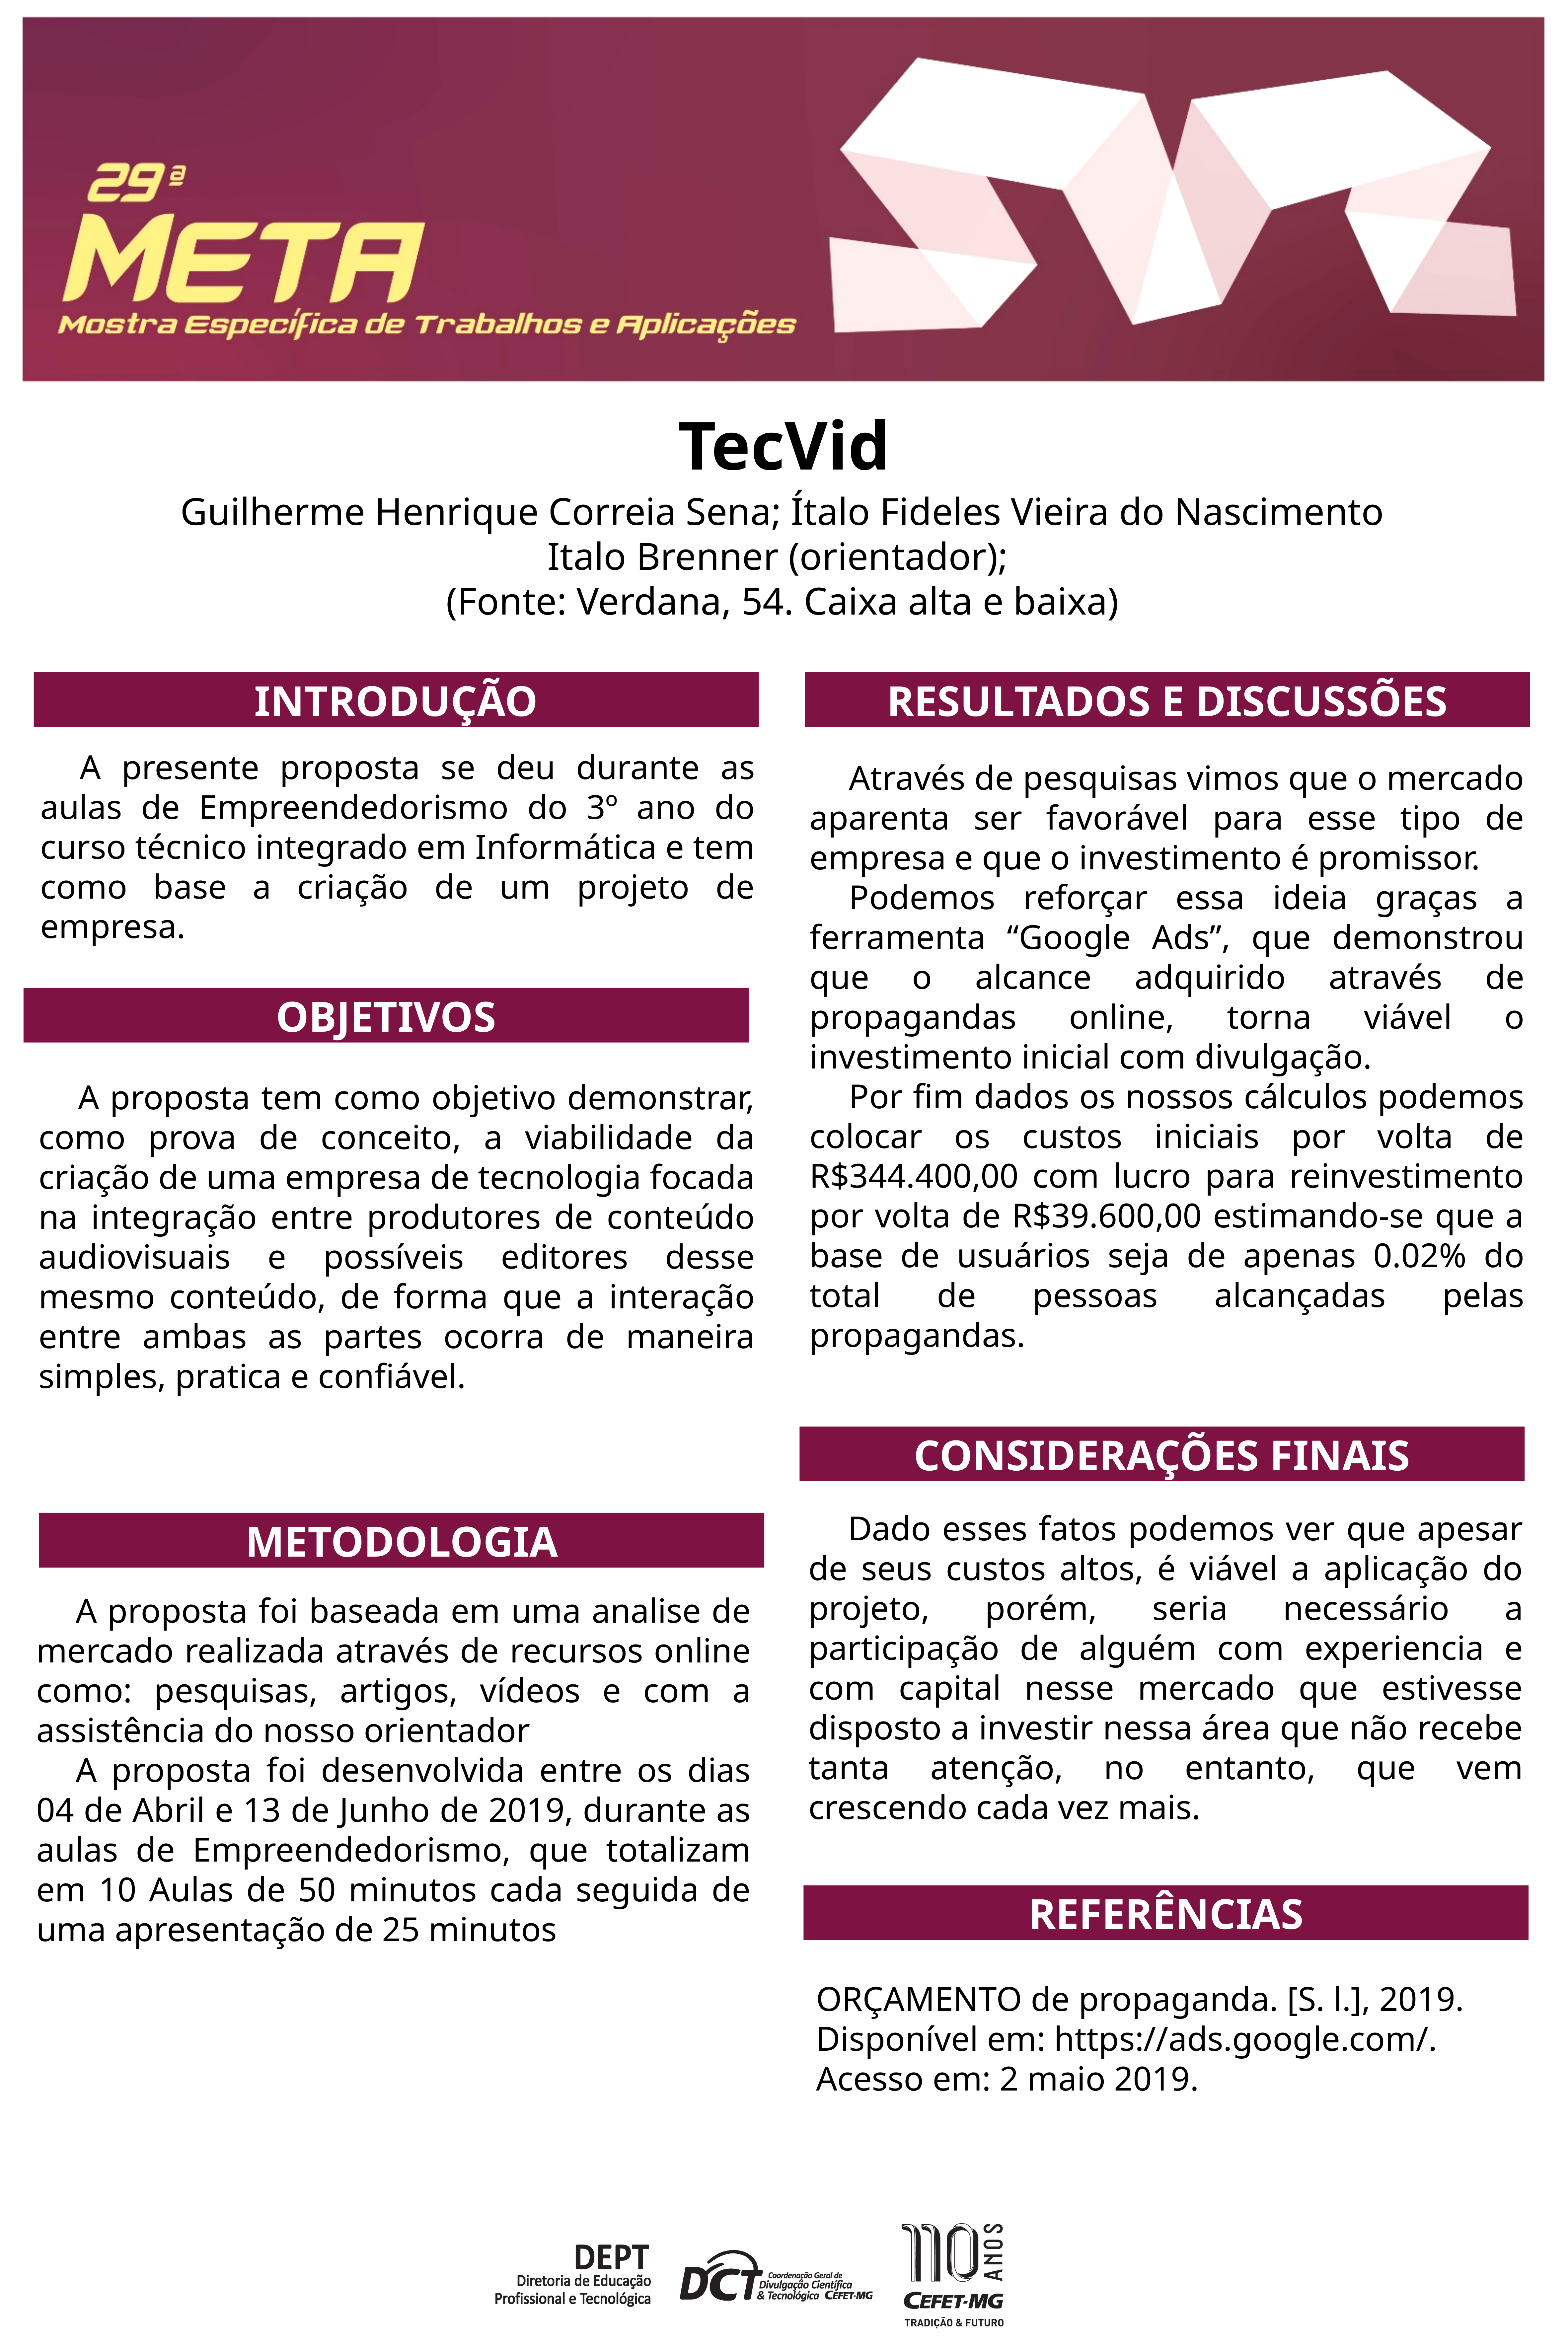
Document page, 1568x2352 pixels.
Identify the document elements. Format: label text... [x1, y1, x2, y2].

picture [902, 2223, 1004, 2328]
text_box A proposta foi baseada em uma analise de mercado realizada através de recursos online como: pesquisas, artigos, vídeos e com a assistência do nosso orientador A proposta foi desenvolvida entre os dias 04 de Abril e 13 de Junho de 2019, durante as aulas de Empreendedorismo, que totalizam em 10 Aulas de 50 minutos cada seguida de uma apresentação de 25 minutos [31, 1587, 757, 2070]
text_box RESULTADOS E DISCUSSÕES [805, 672, 1530, 727]
text_box Dado esses fatos podemos ver que apesar de seus custos altos, é viável a aplicação do projeto, porém, seria necessário a participação de alguém com experiencia e com capital nesse mercado que estivesse disposto a investir nessa área que não recebe tanta atenção, no entanto, que vem crescendo cada vez mais. [803, 1505, 1529, 1868]
text_box A proposta tem como objetivo demonstrar, como prova de conceito, a viabilidade da criação de uma empresa de tecnologia focada na integração entre produtores de conteúdo audiovisuais e possíveis editores desse mesmo conteúdo, de forma que a interação entre ambas as partes ocorra de maneira simples, pratica e confiável. [34, 1074, 761, 1442]
text_box REFERÊNCIAS [803, 1885, 1529, 1940]
text_box Através de pesquisas vimos que o mercado aparenta ser favorável para esse tipo de empresa e que o investimento é promissor. Podemos reforçar essa ideia graças a ferramenta “Google Ads”, que demonstrou que o alcance adquirido através de propagandas online, torna viável o investimento inicial com divulgação. Por fim dados os nossos cálculos podemos colocar os custos iniciais por volta de R$344.400,00 com lucro para reinvestimento por volta de R$39.600,00 estimando-se que a base de usuários seja de apenas 0.02% do total de pessoas alcançadas pelas propagandas. [805, 754, 1530, 1357]
text_box Guilherme Henrique Correia Sena; Ítalo Fideles Vieira do Nascimento Italo Brenner (orientador); (Fonte: Verdana, 54. Caixa alta e baixa) [1, 485, 1565, 670]
text_box A presente proposta se deu durante as aulas de Empreendedorismo do 3º ano do curso técnico integrado em Informática e tem como base a criação de um projeto de empresa. [35, 743, 761, 992]
text_box CONSIDERAÇÕES FINAIS [799, 1427, 1525, 1481]
picture [495, 2244, 651, 2307]
text_box TecVid [237, 401, 1331, 485]
text_box OBJETIVOS [23, 988, 749, 1043]
text_box METODOLOGIA [39, 1512, 765, 1568]
text_box INTRODUÇÃO [34, 672, 759, 727]
picture [4, 6, 1568, 390]
text_box ORÇAMENTO de propaganda. [S. l.], 2019. Disponível em: https://ads.google.com/. Acesso em: 2 maio 2019. [811, 1975, 1536, 2100]
picture [680, 2250, 873, 2302]
